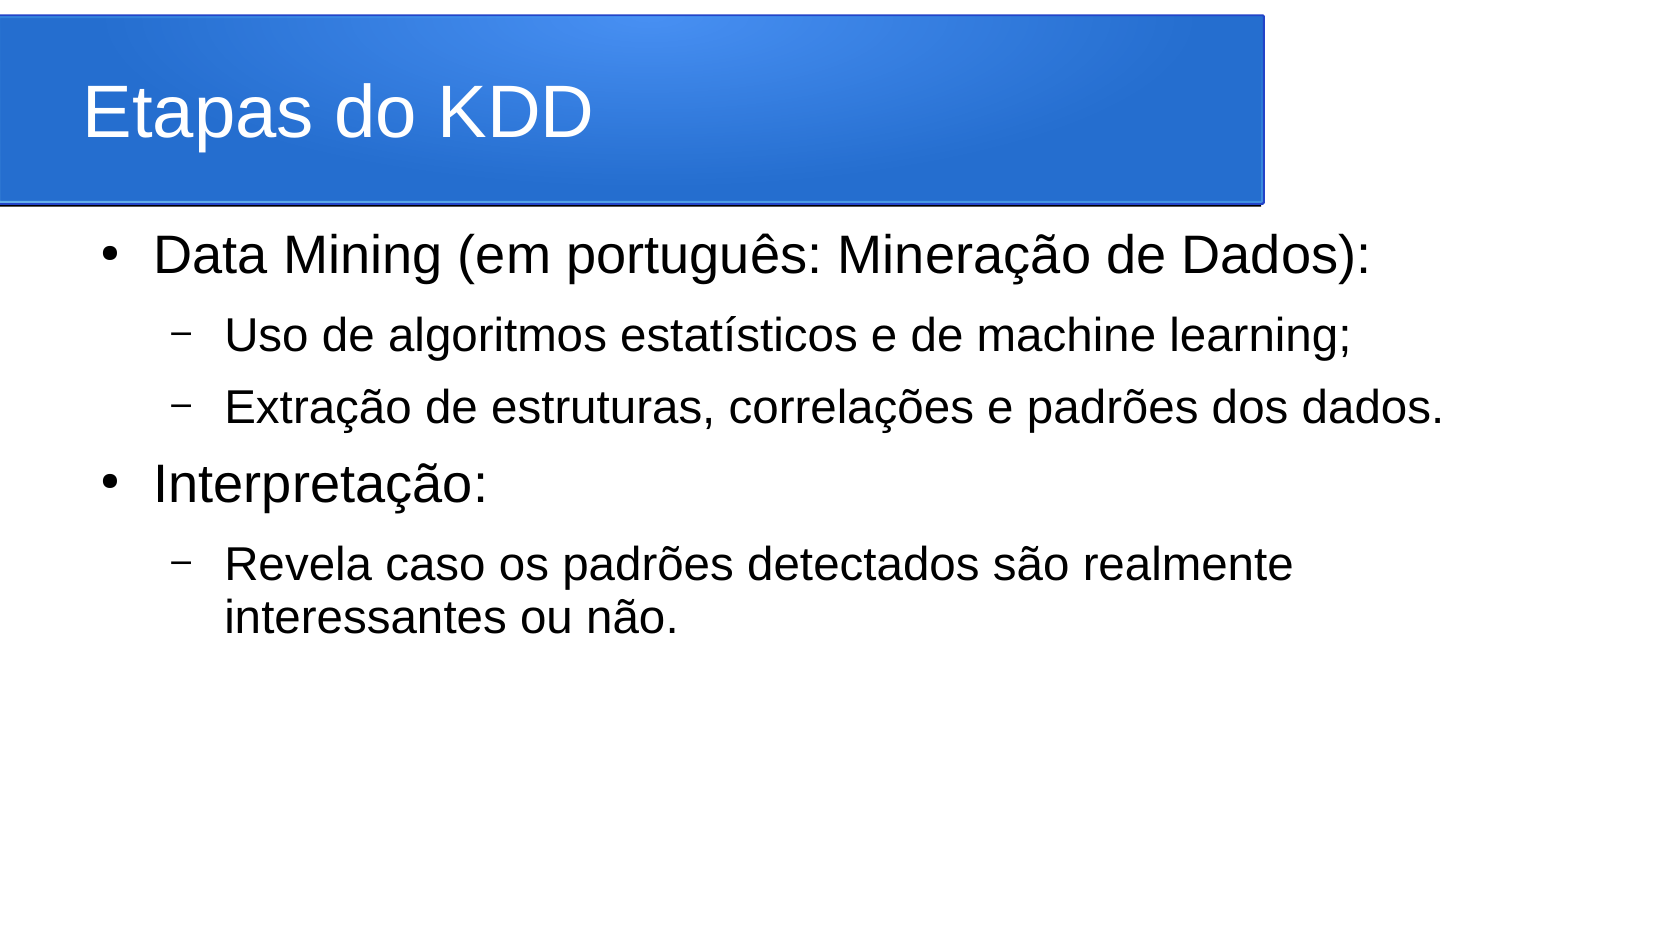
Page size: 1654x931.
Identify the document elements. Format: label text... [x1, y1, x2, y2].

title Etapas do KDD [82, 35, 1235, 189]
list Data Mining (em português: Mineração de Dados): Uso de algoritmos estatísticos e de machine learning; Extração de estruturas, correlações e padrões dos dados. Interpretação: Revela caso os padrões detectados são realmente interessantes ou não. [82, 224, 1571, 764]
